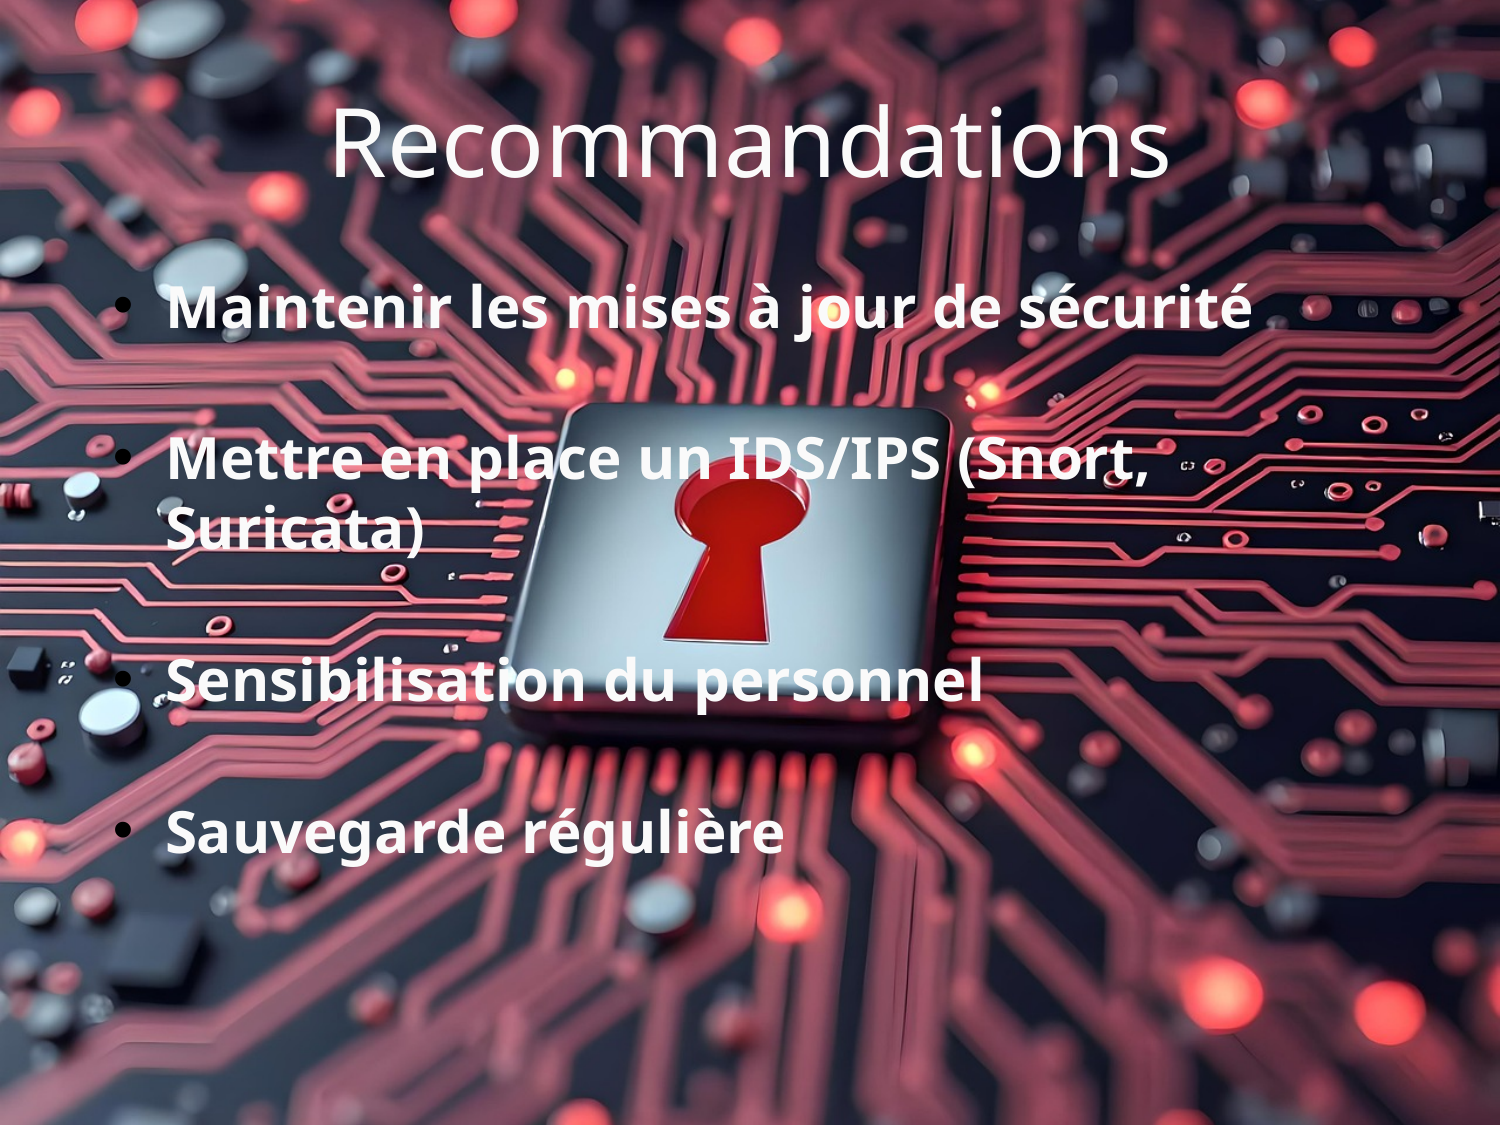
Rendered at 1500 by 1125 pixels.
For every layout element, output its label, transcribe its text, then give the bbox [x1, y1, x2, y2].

picture [0, 0, 1500, 1125]
list Maintenir les mises à jour de sécurité Mettre en place un IDS/IPS (Snort, Suricata) Sensibilisation du personnel Sauvegarde régulière [75, 262, 1425, 1005]
title Recommandations [75, 45, 1425, 233]
